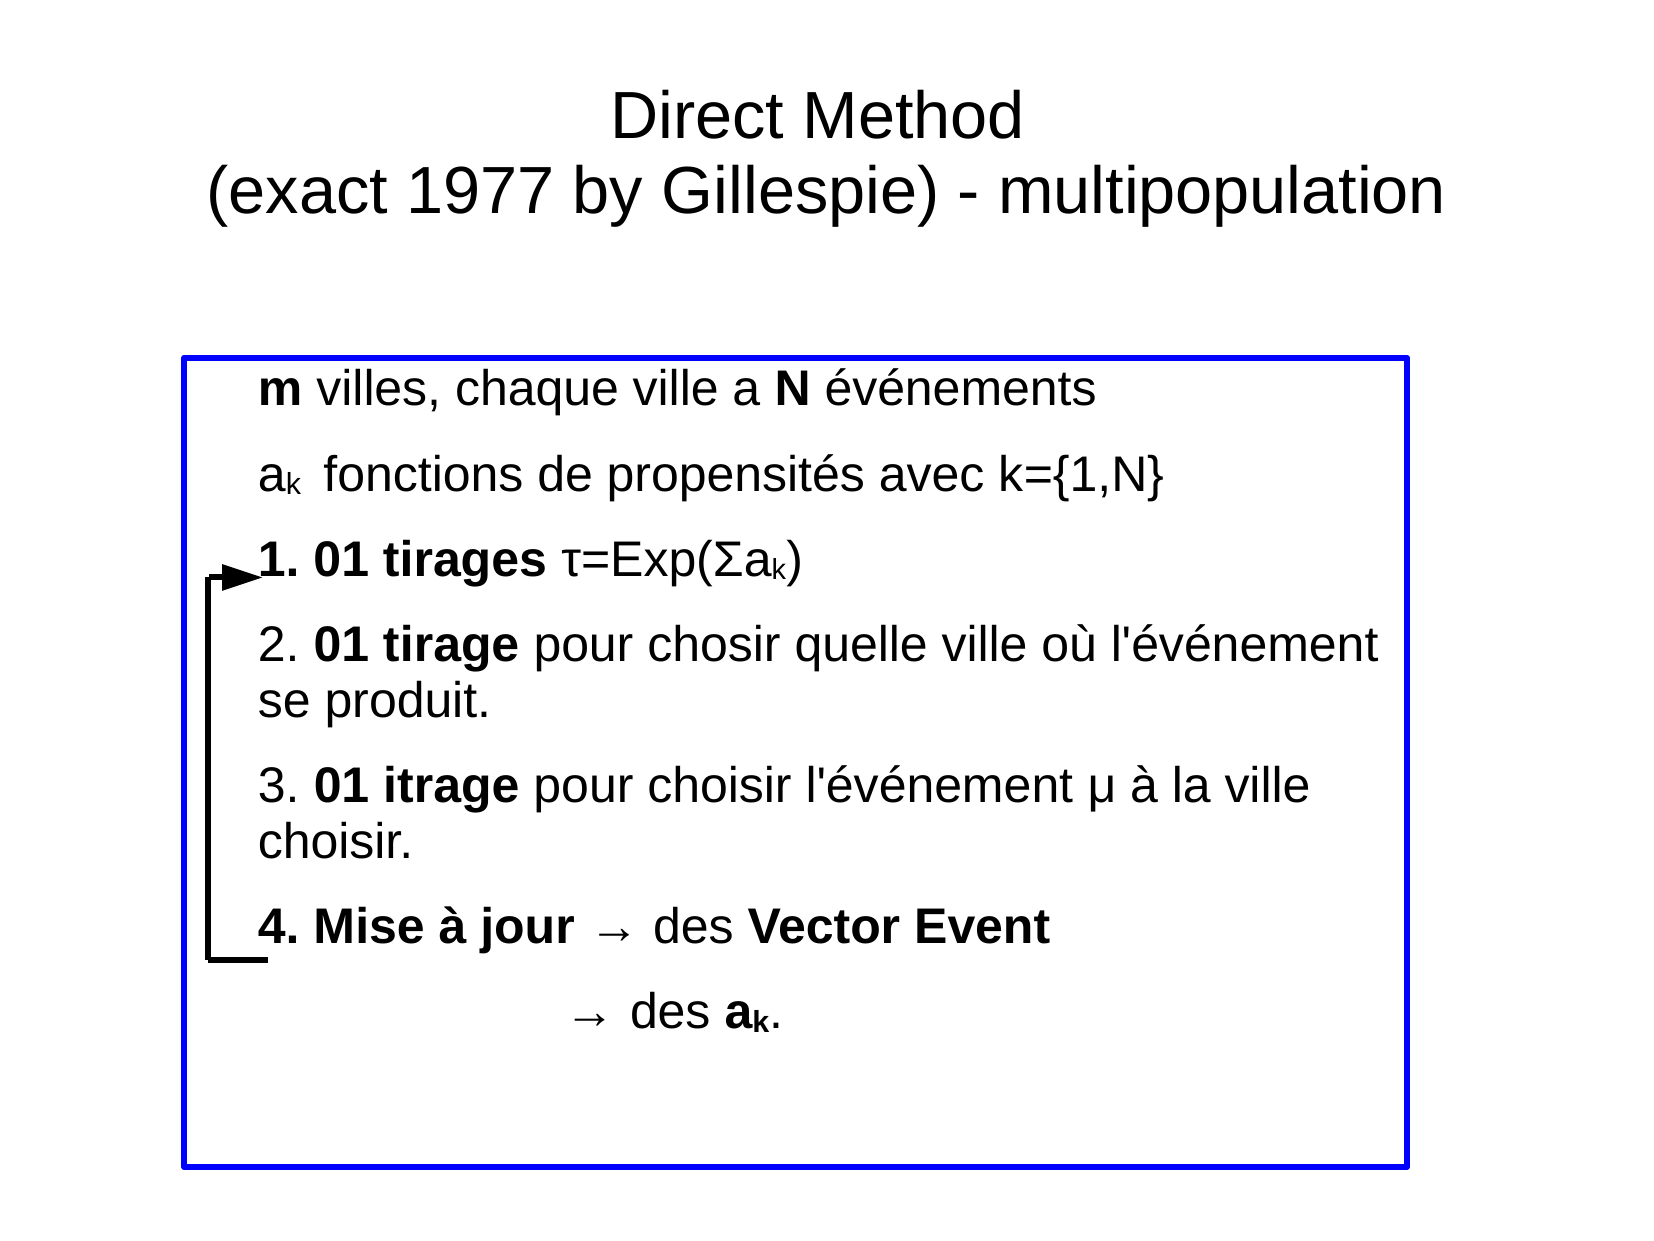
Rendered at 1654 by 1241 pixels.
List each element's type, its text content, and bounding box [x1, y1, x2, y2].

list m villes, chaque ville a N événements ak fonctions de propensités avec k={1,N} 1. 01 tirages τ=Exp(Σak) 2. 01 tirage pour chosir quelle ville où l'événement se produit. 3. 01 itrage pour choisir l'événement μ à la ville choisir. 4. Mise à jour → des Vector Event → des ak. [184, 357, 1408, 1168]
title Direct Method (exact 1977 by Gillespie) - multipopulation [82, 49, 1571, 257]
